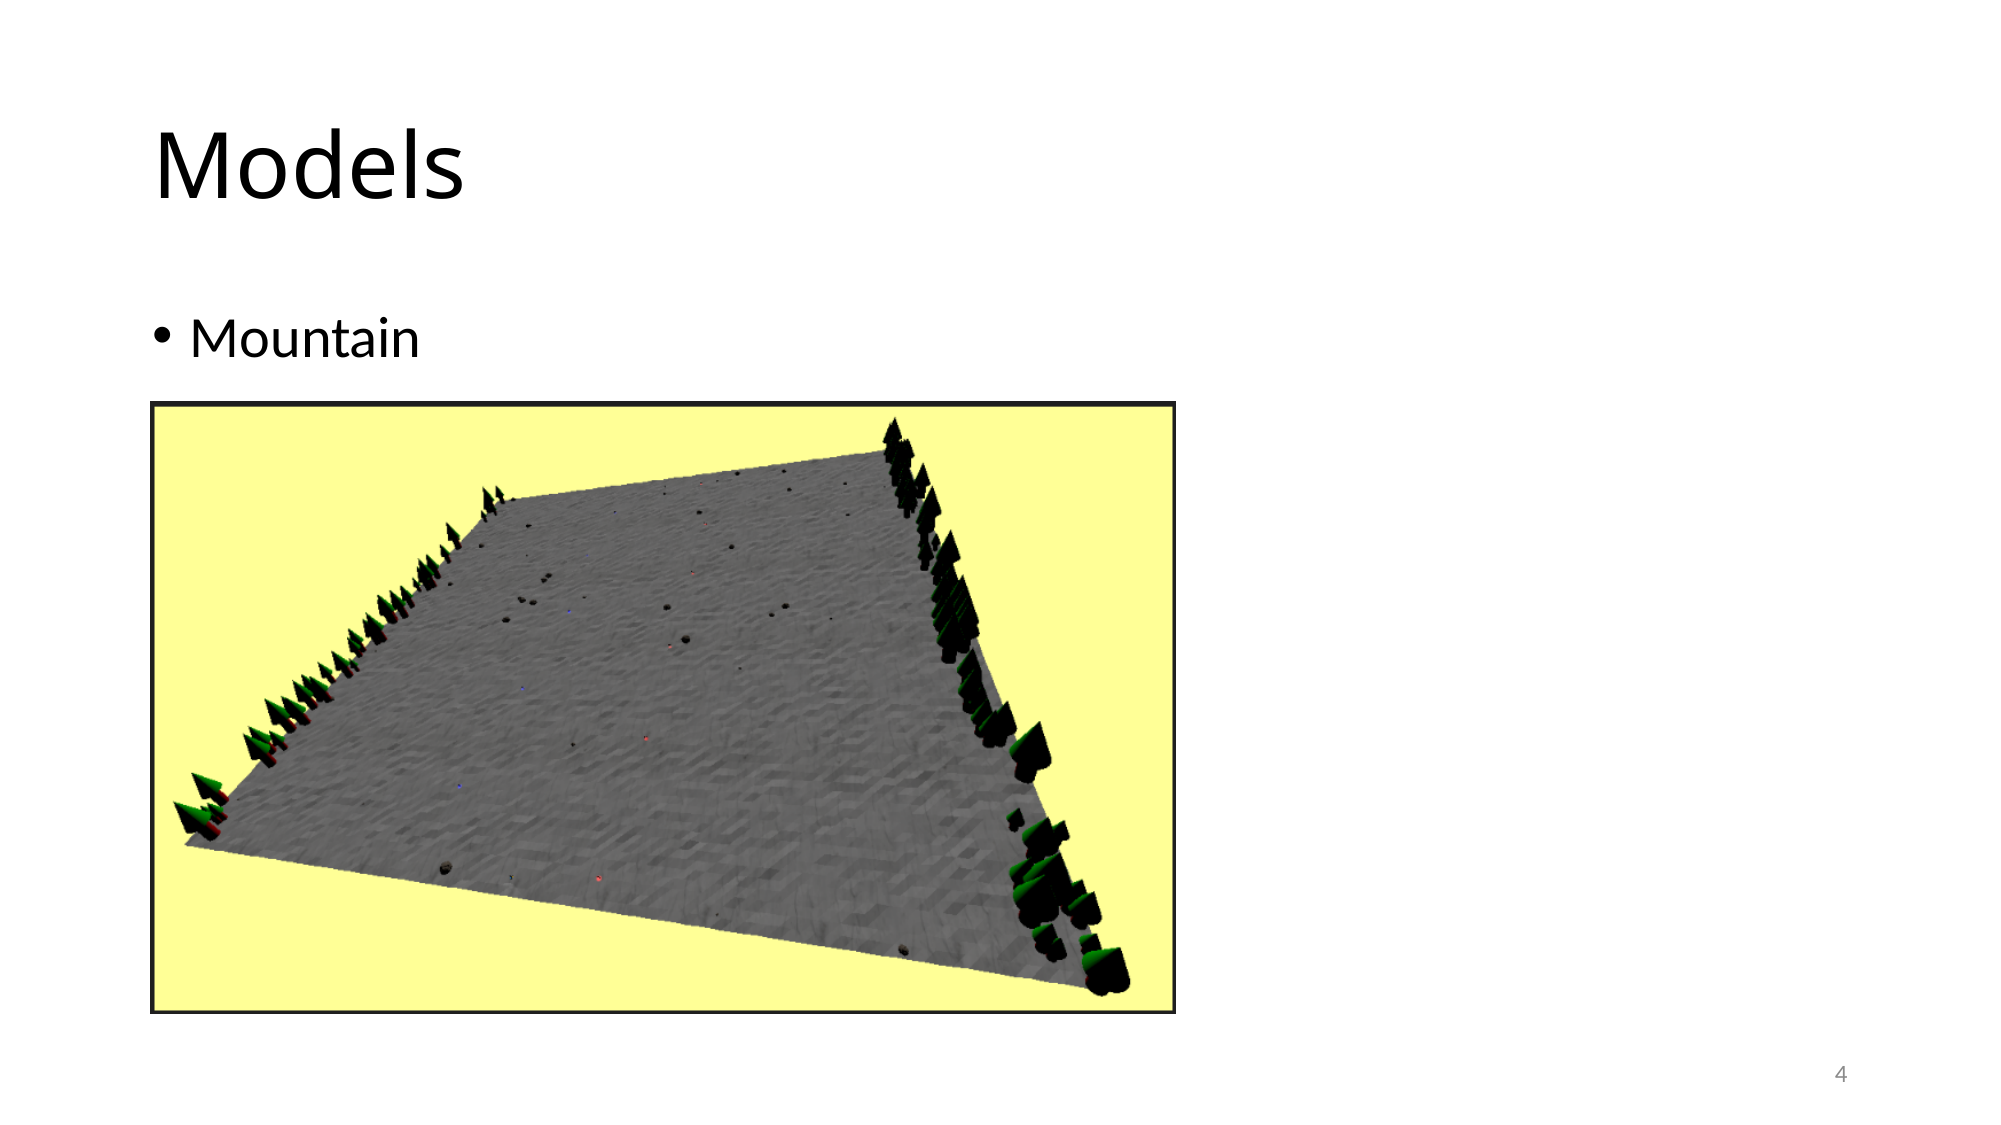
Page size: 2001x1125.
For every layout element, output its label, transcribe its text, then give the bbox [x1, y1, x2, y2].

picture [150, 401, 1176, 1014]
title Models [137, 59, 1863, 278]
list Mountain [137, 299, 1863, 1014]
